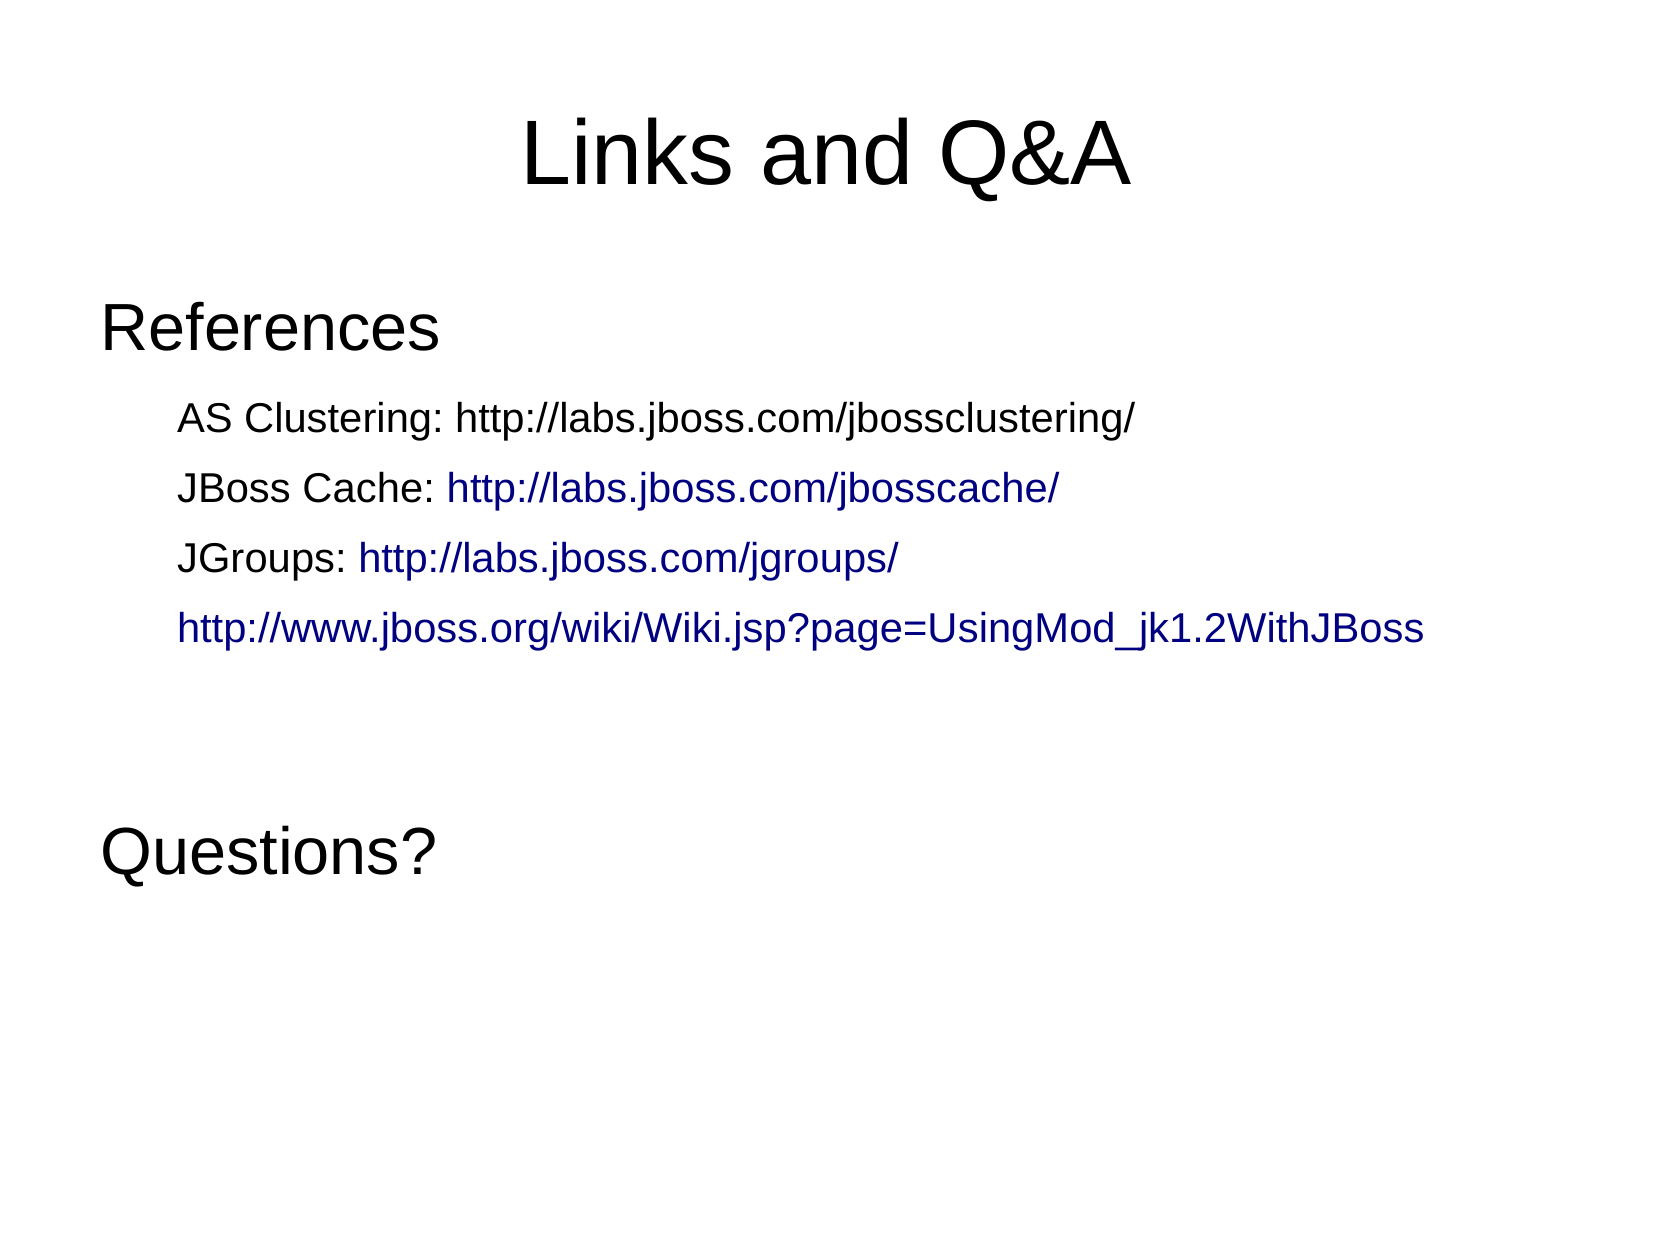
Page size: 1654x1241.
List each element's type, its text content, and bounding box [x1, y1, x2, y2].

title Links and Q&A [82, 56, 1571, 250]
list References AS Clustering: http://labs.jboss.com/jbossclustering/ JBoss Cache: http://labs.jboss.com/jbosscache/ JGroups: http://labs.jboss.com/jgroups/ http://www.jboss.org/wiki/Wiki.jsp?page=UsingMod_jk1.2WithJBoss Questions? [82, 290, 1571, 1094]
